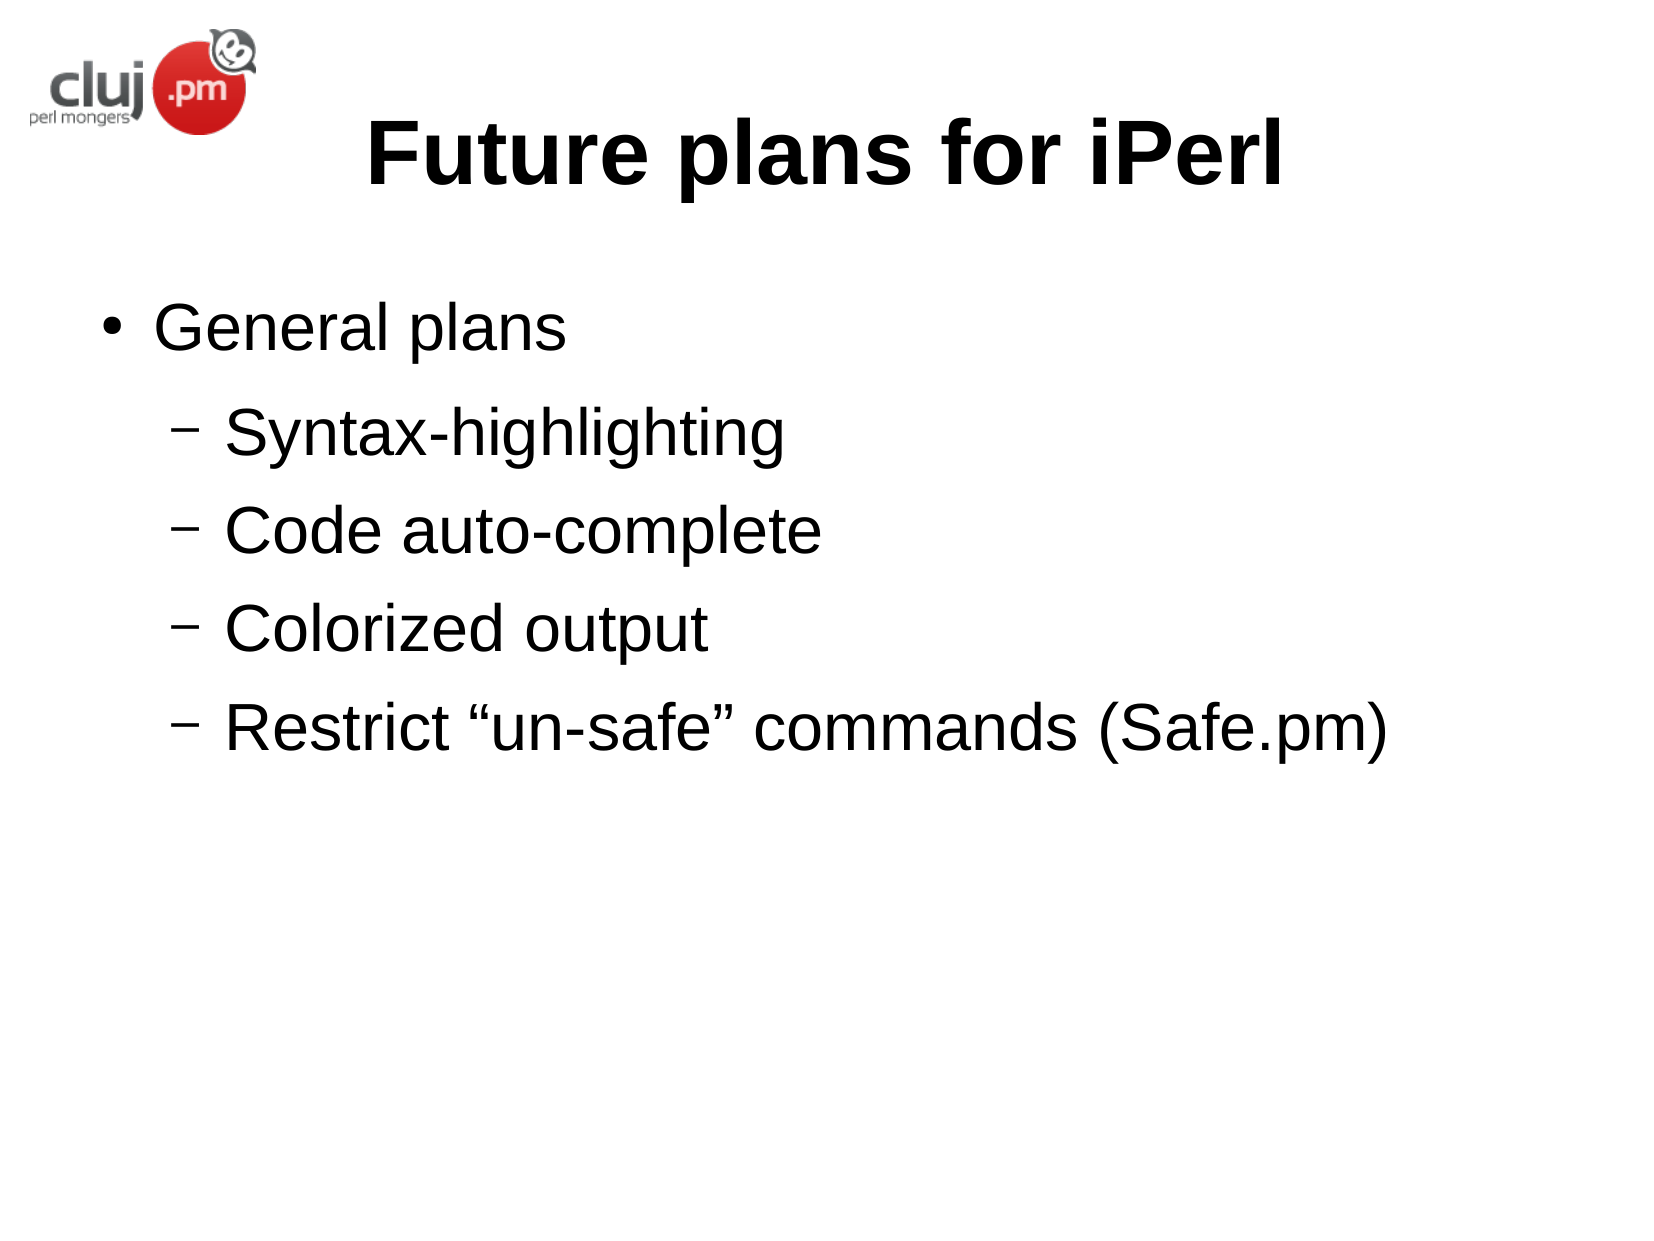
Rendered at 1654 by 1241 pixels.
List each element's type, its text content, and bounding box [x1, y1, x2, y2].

title Future plans for iPerl [82, 49, 1571, 257]
list General plans Syntax-highlighting Code auto-complete Colorized output Restrict “un-safe” commands (Safe.pm) [82, 290, 1538, 1171]
picture [30, 29, 256, 135]
